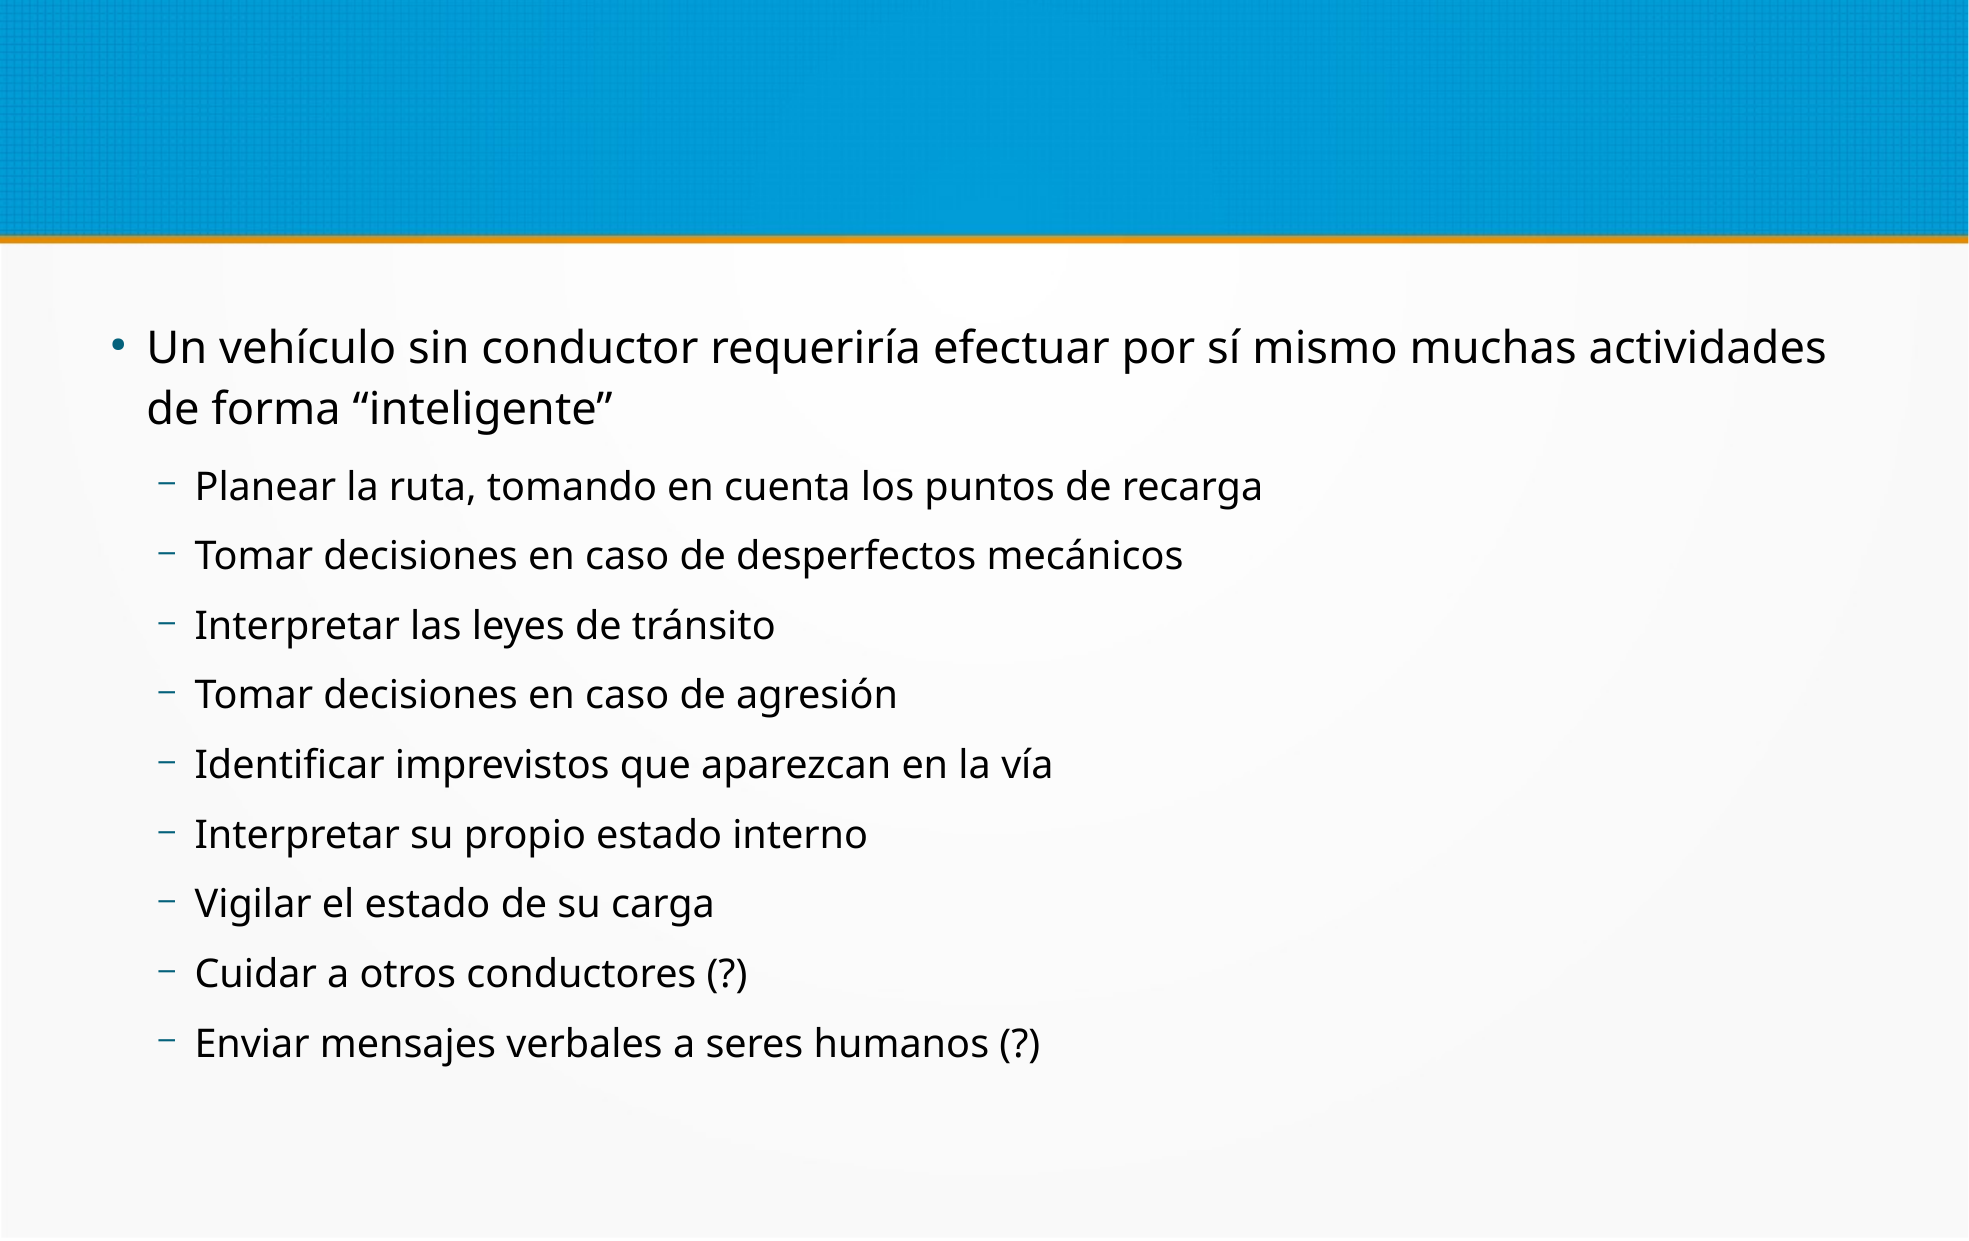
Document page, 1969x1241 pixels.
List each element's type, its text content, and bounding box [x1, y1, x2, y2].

list Un vehículo sin conductor requeriría efectuar por sí mismo muchas actividades de forma “inteligente” Planear la ruta, tomando en cuenta los puntos de recarga Tomar decisiones en caso de desperfectos mecánicos Interpretar las leyes de tránsito Tomar decisiones en caso de agresión Identificar imprevistos que aparezcan en la vía Interpretar su propio estado interno Vigilar el estado de su carga Cuidar a otros conductores (?) Enviar mensajes verbales a seres humanos (?) [98, 315, 1861, 1081]
picture [0, 233, 1969, 1241]
